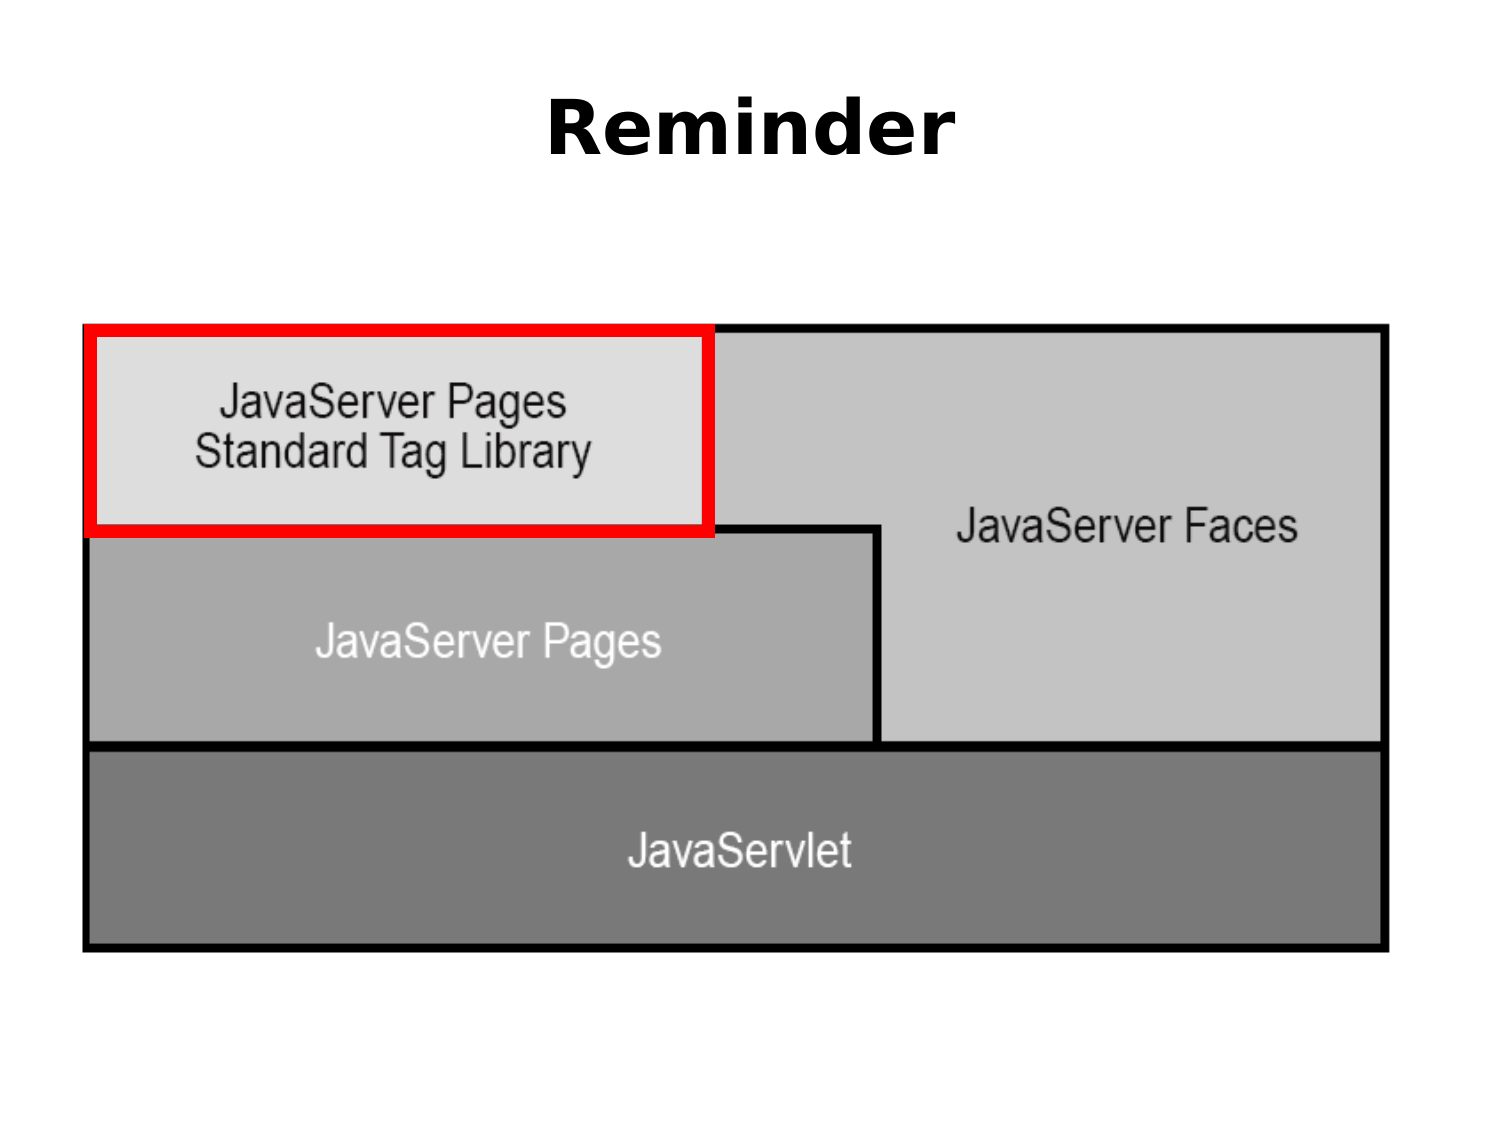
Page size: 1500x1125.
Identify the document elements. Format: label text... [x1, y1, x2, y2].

title Reminder [75, 44, 1425, 177]
picture [74, 203, 1395, 1075]
